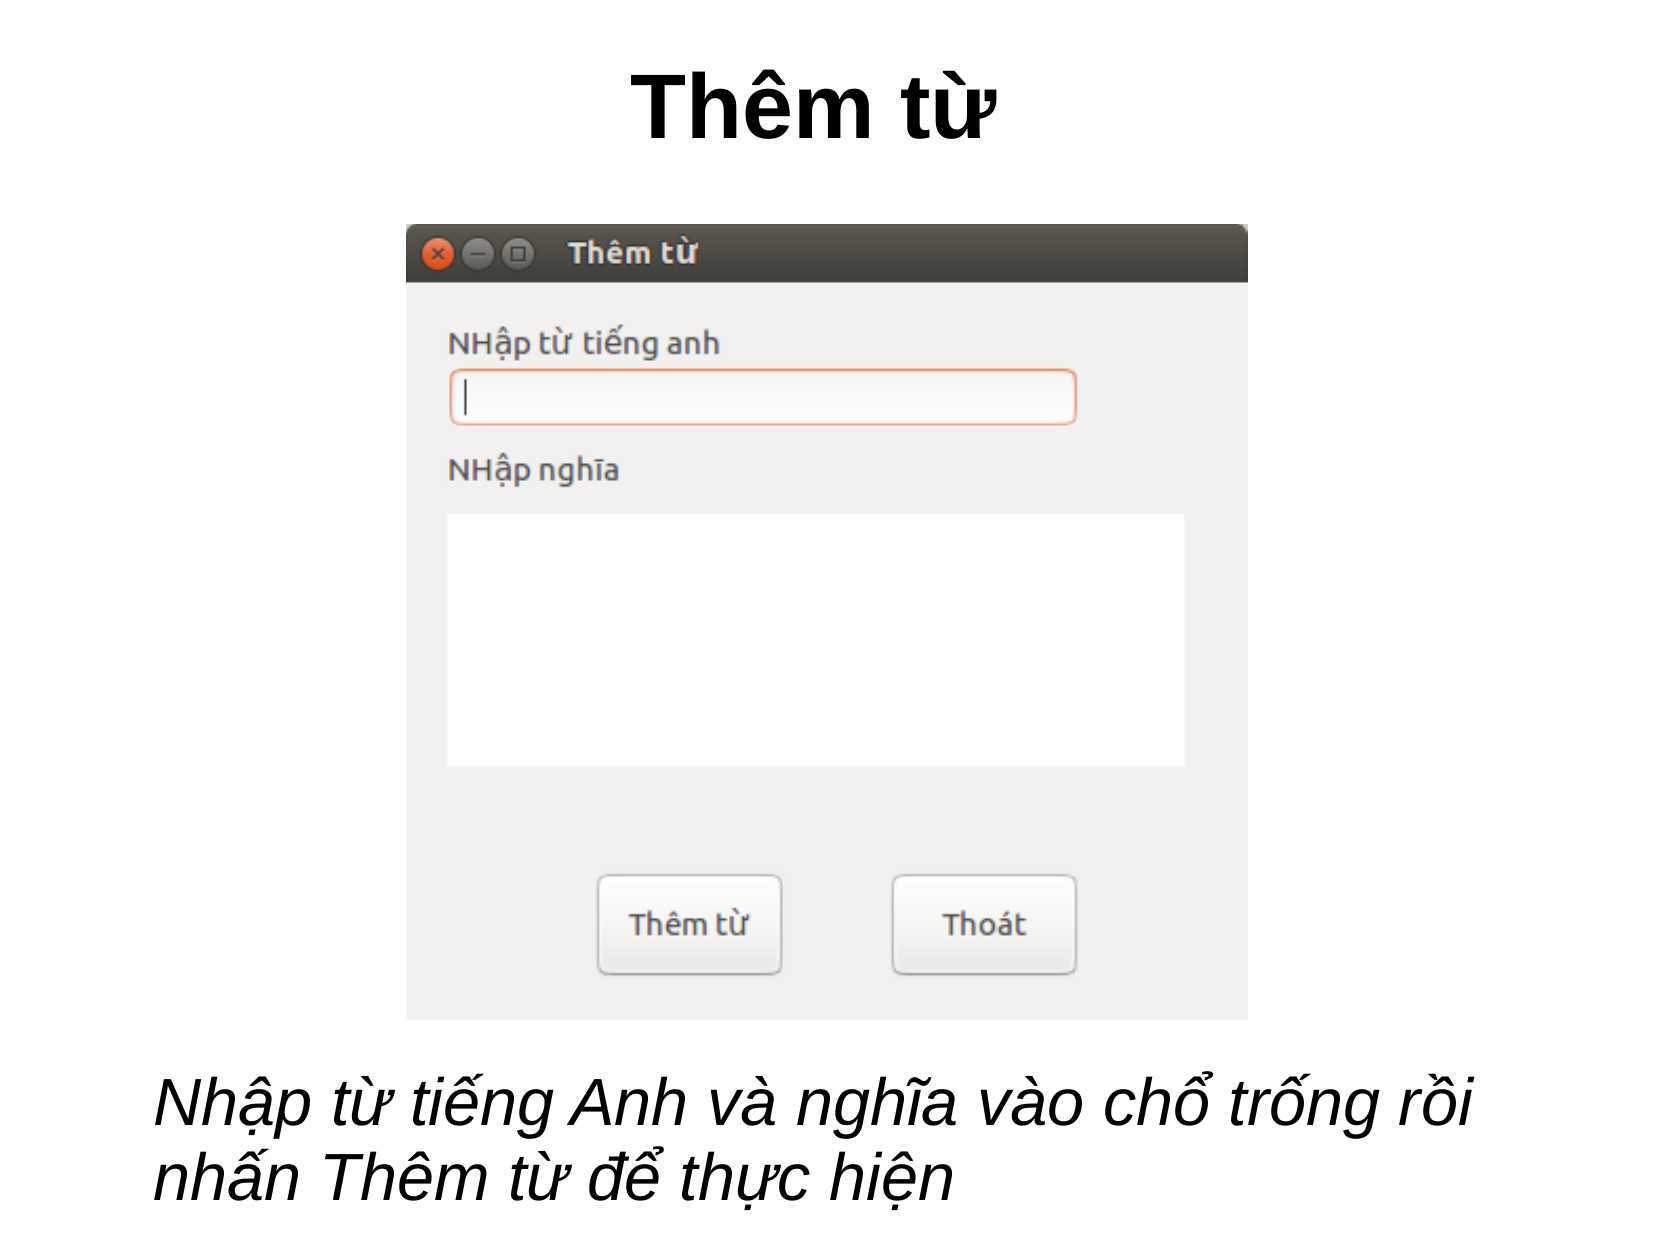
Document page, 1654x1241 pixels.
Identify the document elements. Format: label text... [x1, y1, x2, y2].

list Nhập từ tiếng Anh và nghĩa vào chổ trống rồi nhấn Thêm từ để thực hiện [82, 1065, 1621, 1241]
picture [406, 224, 1248, 1021]
title Thêm từ [82, 49, 1571, 166]
